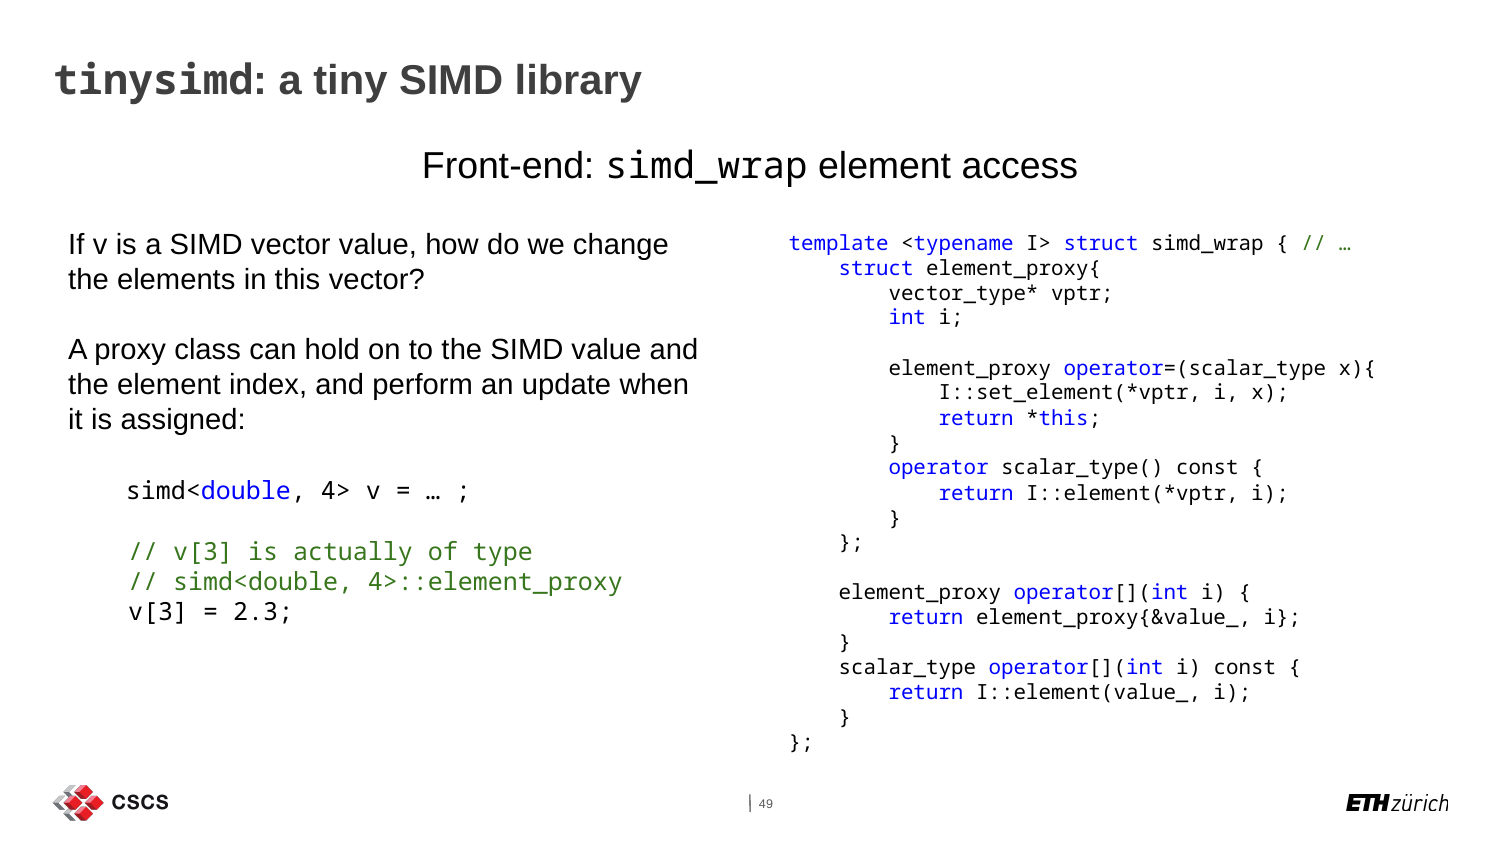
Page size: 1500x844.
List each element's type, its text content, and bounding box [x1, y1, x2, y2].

picture [1346, 794, 1448, 811]
list Front-end: simd_wrap element access [53, 133, 1447, 767]
text_box template <typename I> struct simd_wrap { // … struct element_proxy{ vector_type* vptr; int i; element_proxy operator=(scalar_type x){ I::set_element(*vptr, i, x); return *this; } operator scalar_type() const { return I::element(*vptr, i); } }; element_proxy operator[](int i) { return element_proxy{&value_, i}; } scalar_type operator[](int i) const { return I::element(value_, i); } }; [773, 214, 1448, 766]
picture [43, 775, 177, 830]
text_box If v is a SIMD vector value, how do we change the elements in this vector? A proxy class can hold on to the SIMD value and the element index, and perform an update when it is assigned: simd<double, 4> v = … ; // v[3] is actually of type // simd<double, 4>::element_proxy v[3] = 2.3; [53, 210, 721, 762]
slide_number <number> [750, 794, 798, 813]
title tinysimd: a tiny SIMD library [53, 5, 1447, 112]
